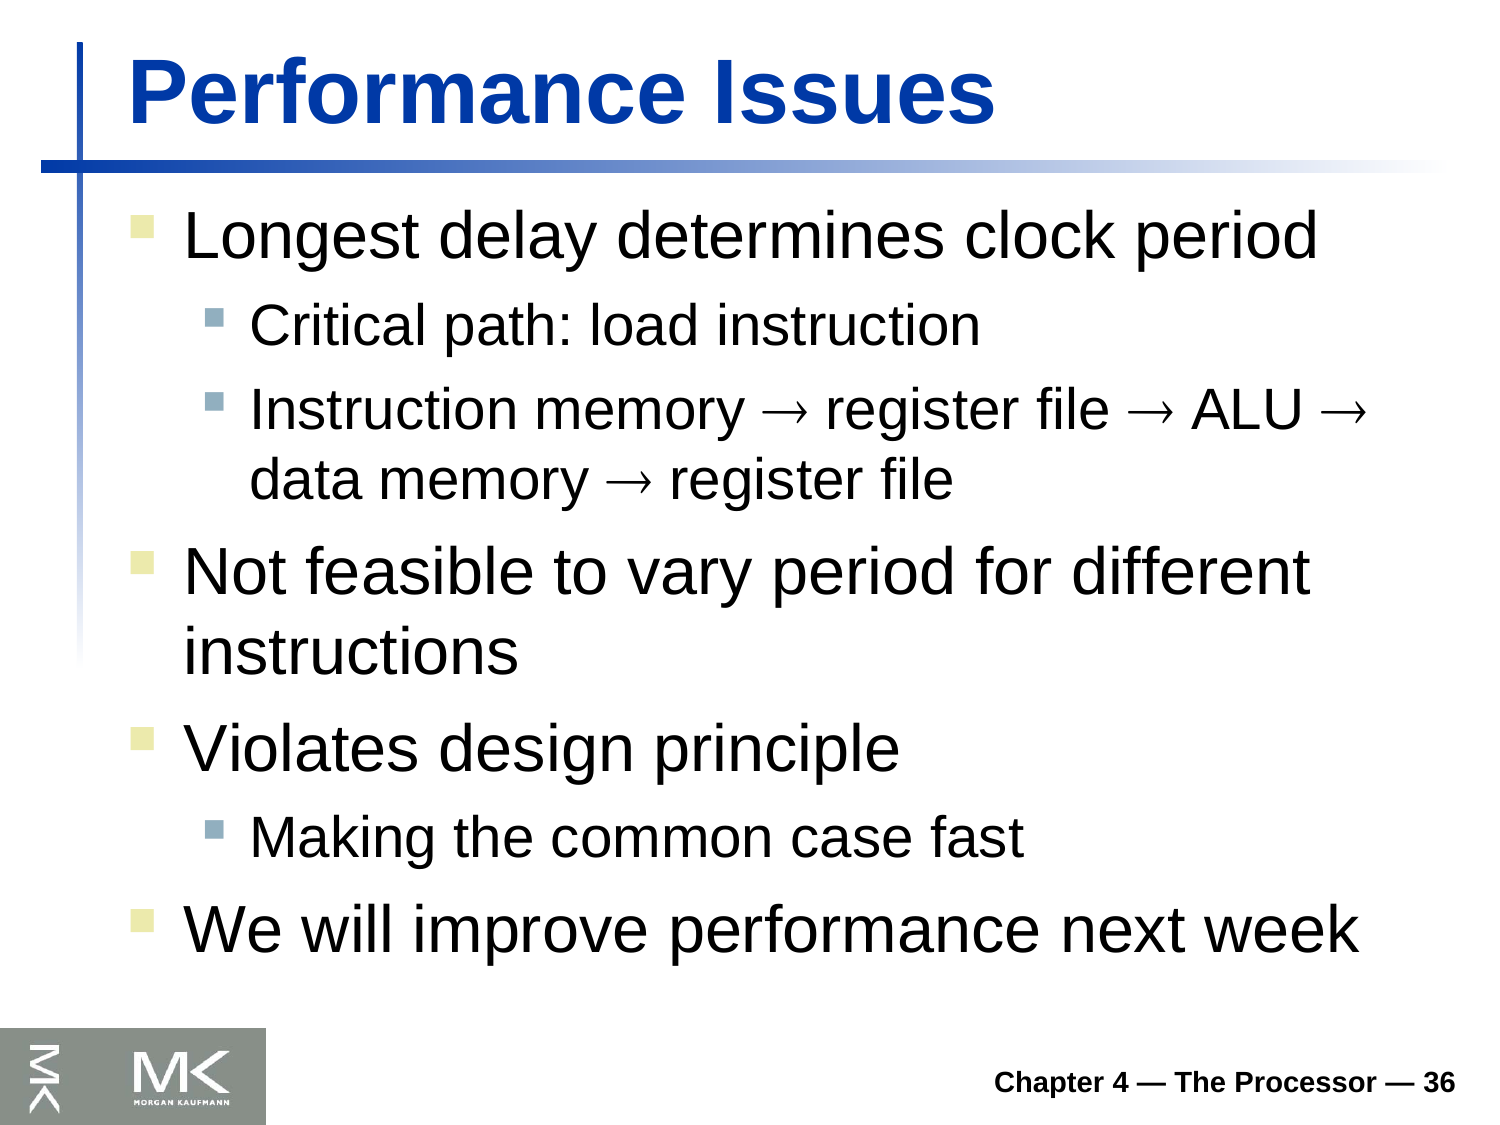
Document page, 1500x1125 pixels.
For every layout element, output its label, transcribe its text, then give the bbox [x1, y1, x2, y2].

picture [0, 1028, 266, 1125]
text_box Chapter 4 — The Processor — <number> [277, 1046, 1471, 1106]
title Performance Issues [112, 23, 1468, 149]
list Longest delay determines clock period Critical path: load instruction Instruction memory  register file  ALU  data memory  register file Not feasible to vary period for different instructions Violates design principle Making the common case fast We will improve performance next week [112, 184, 1469, 1024]
